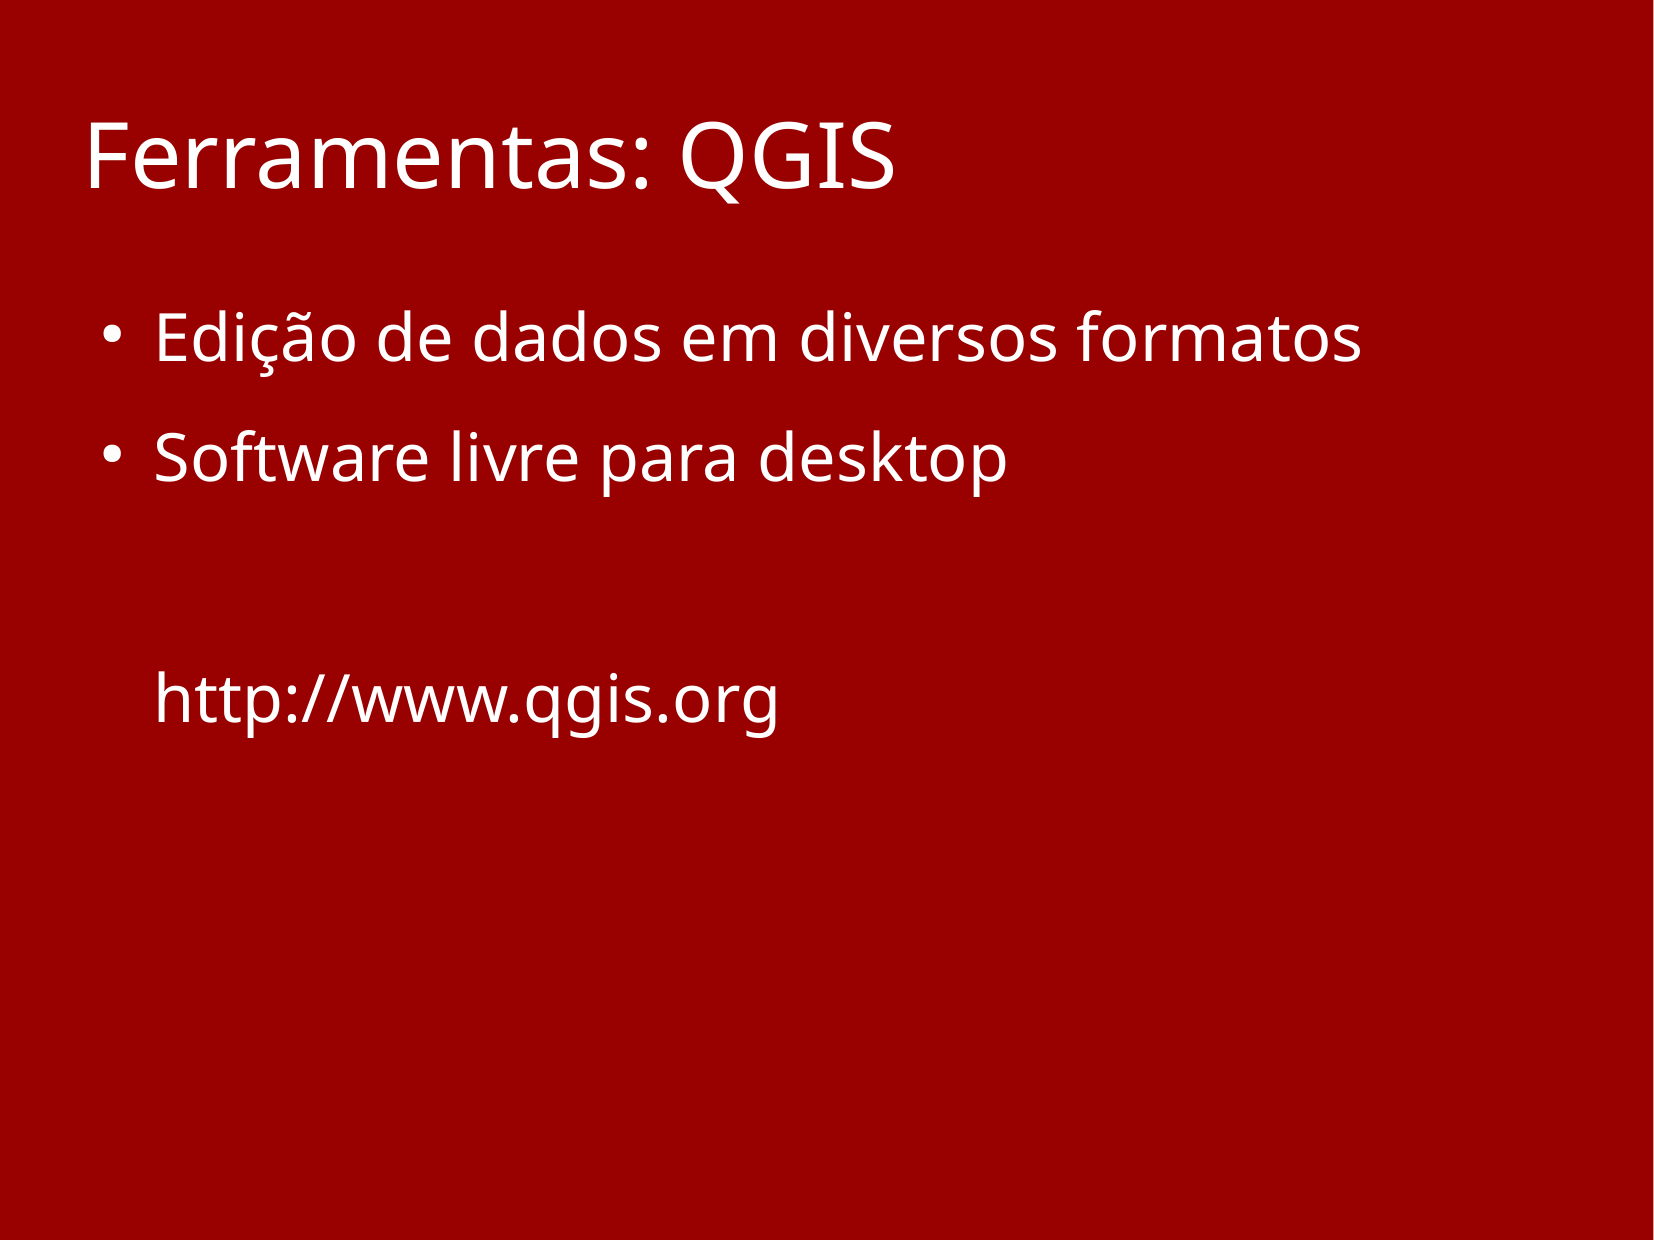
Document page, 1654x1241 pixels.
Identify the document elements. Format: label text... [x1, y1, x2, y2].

title Ferramentas: QGIS [82, 49, 1571, 257]
list Edição de dados em diversos formatos Software livre para desktop http://www.qgis.org [82, 290, 1571, 1010]
